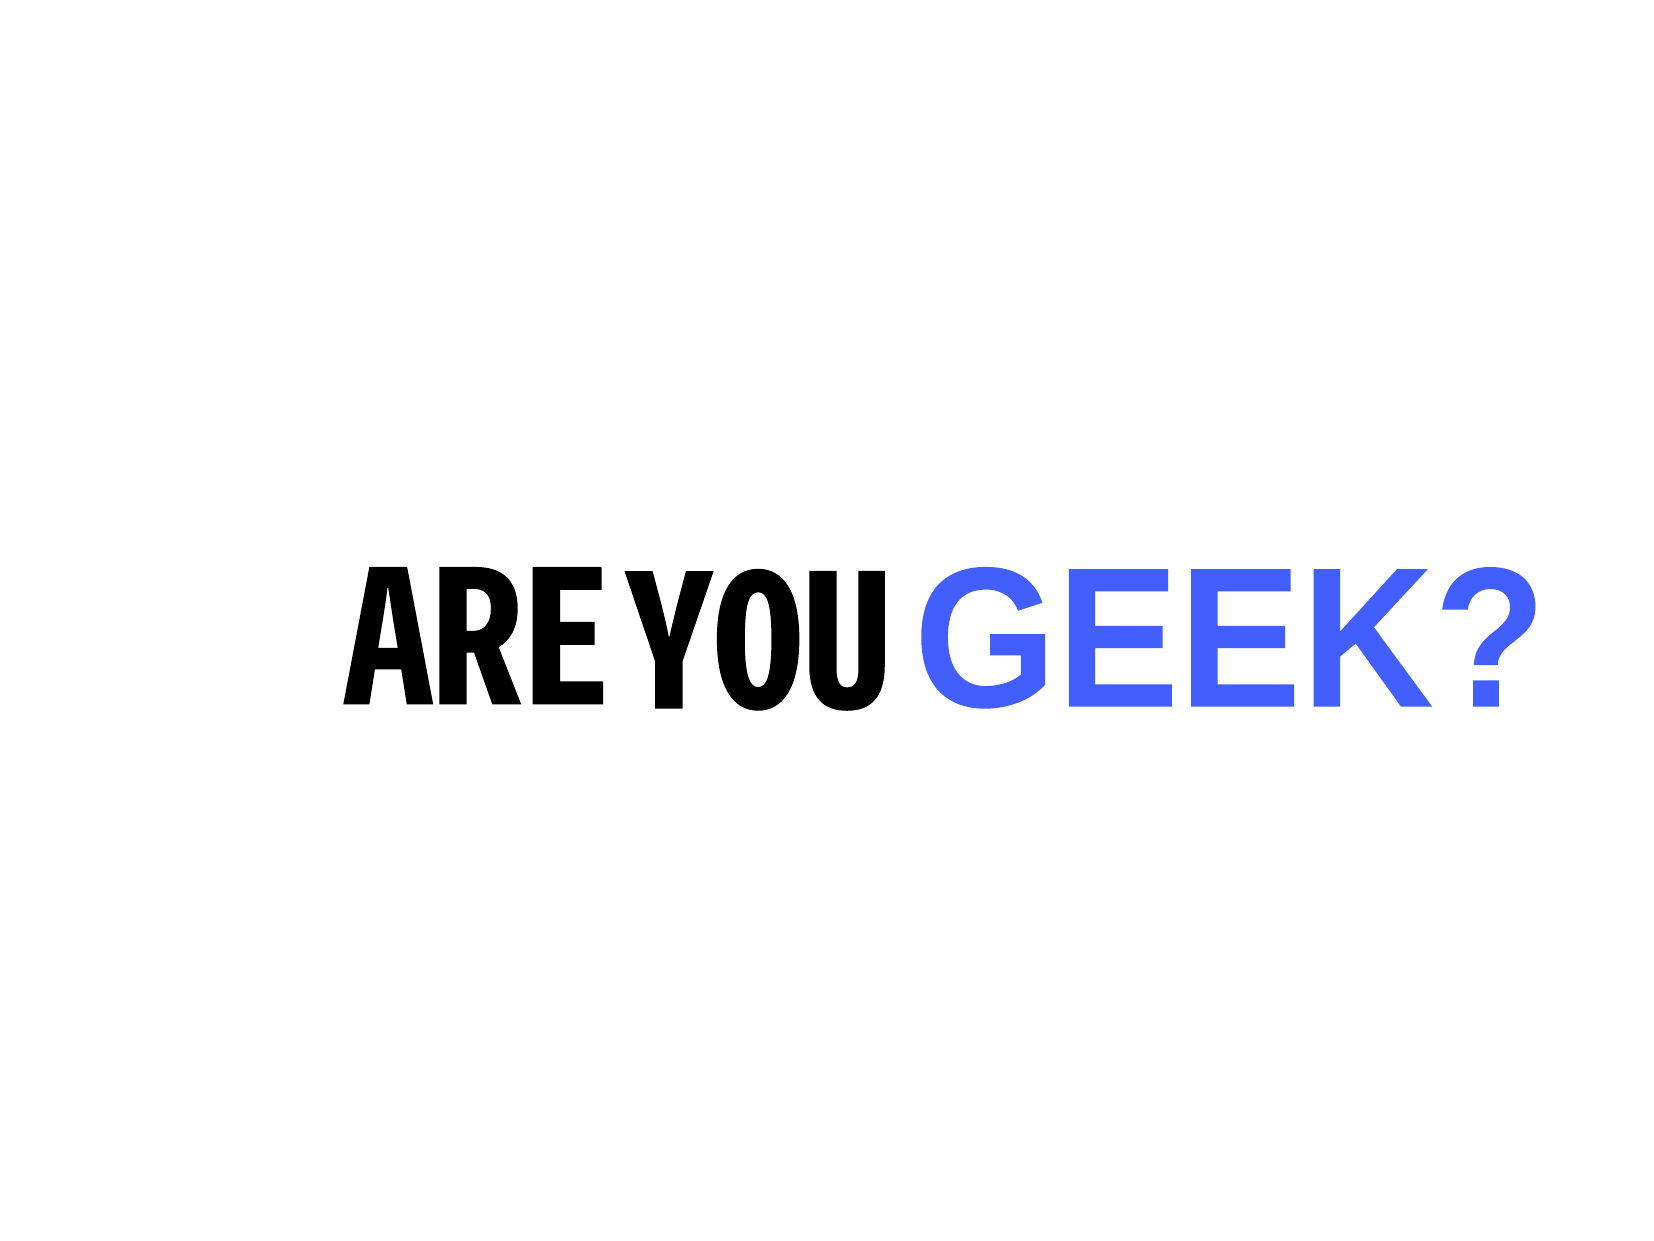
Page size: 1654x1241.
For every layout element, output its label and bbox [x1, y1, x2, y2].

text_box [624, 571, 714, 709]
text_box [809, 570, 885, 711]
text_box [532, 566, 604, 705]
text_box [716, 568, 800, 711]
text_box [1473, 680, 1499, 707]
text_box [439, 566, 522, 705]
text_box [1191, 569, 1295, 707]
text_box [1442, 566, 1536, 666]
text_box [343, 566, 434, 705]
text_box [1068, 569, 1172, 707]
text_box [921, 566, 1046, 709]
text_box [1313, 569, 1433, 707]
